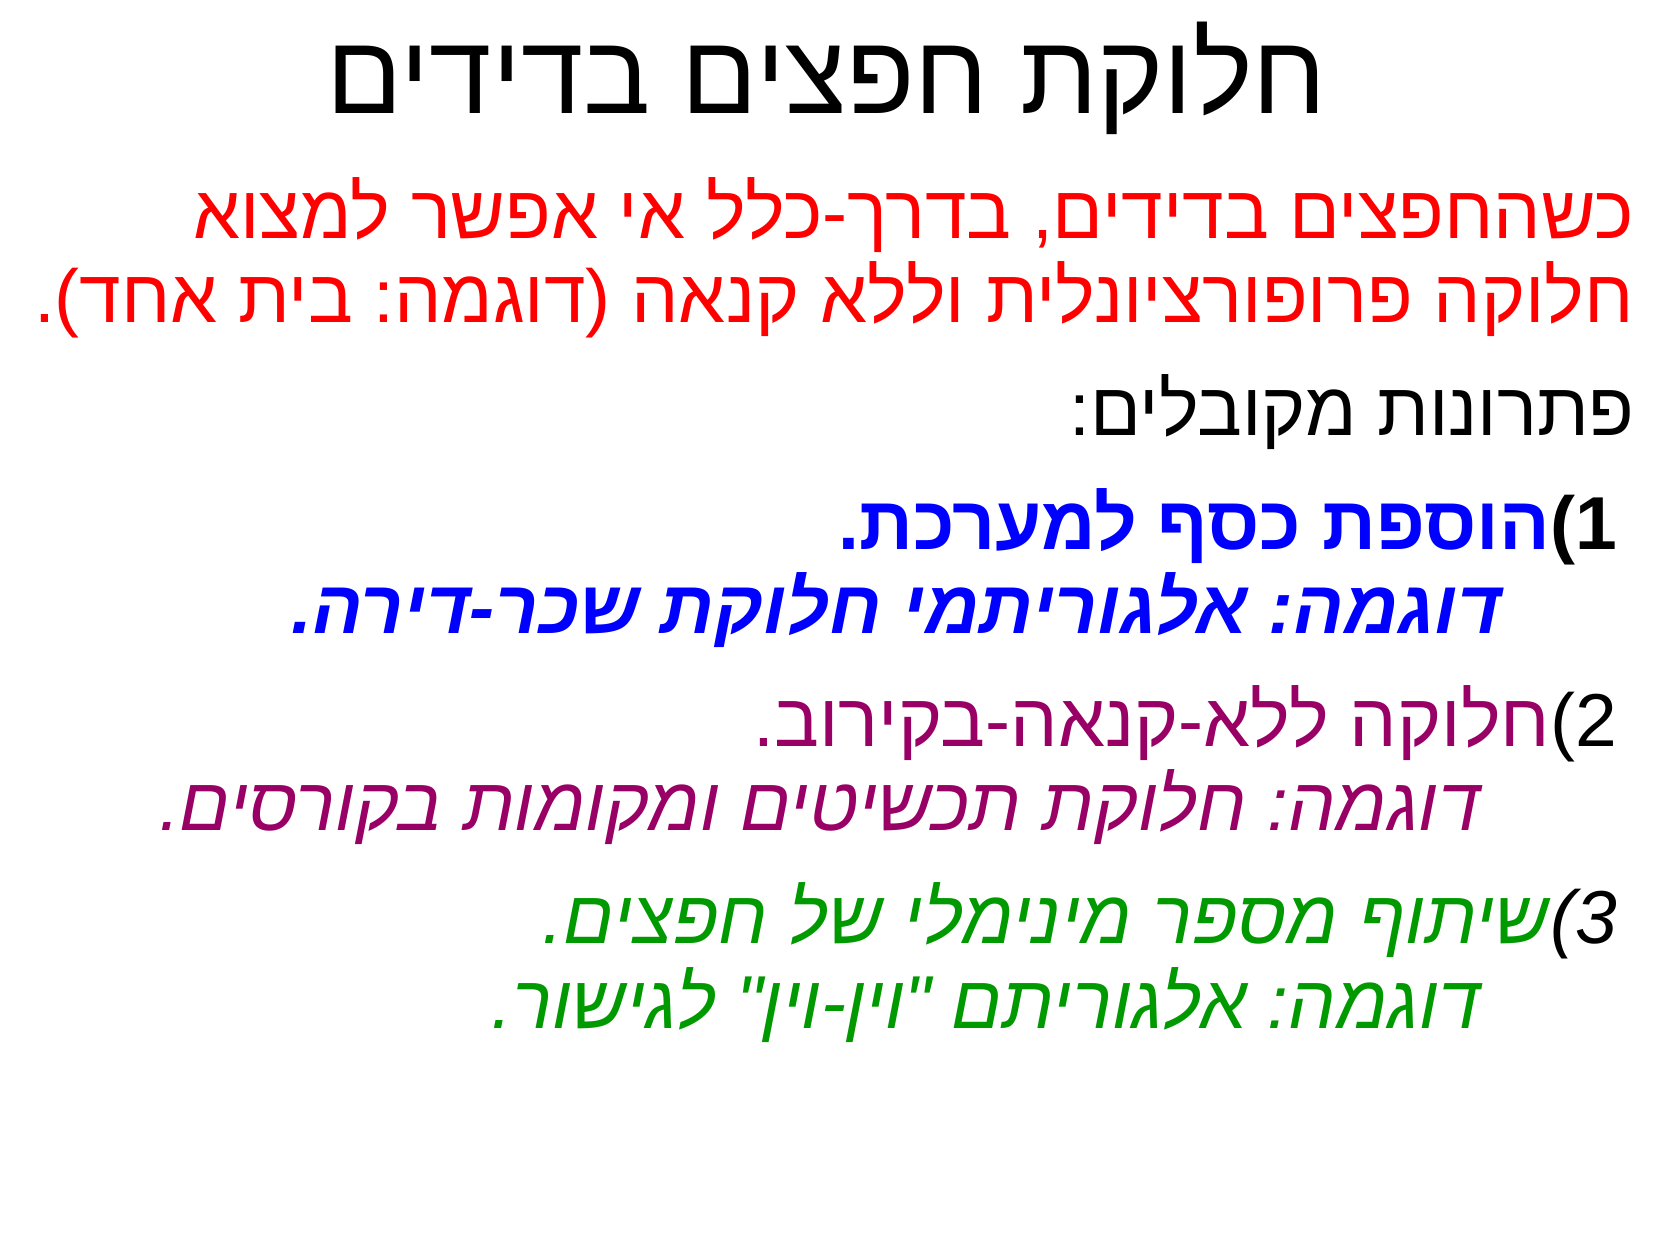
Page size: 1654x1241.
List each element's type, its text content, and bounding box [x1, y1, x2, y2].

title חלוקת חפצים בדידים [0, 0, 1654, 151]
list כשהחפצים בדידים, בדרך-כלל אי אפשר למצוא חלוקה פרופורציונלית וללא קנאה (דוגמה: בית אחד). פתרונות מקובלים: הוספת כסף למערכת. דוגמה: אלגוריתמי חלוקת שכר-דירה. חלוקה ללא-קנאה-בקירוב. דוגמה: חלוקת תכשיטים ומקומות בקורסים. שיתוף מספר מינימלי של חפצים. דוגמה: אלגוריתם "וין-וין" לגישור. [30, 170, 1636, 991]
